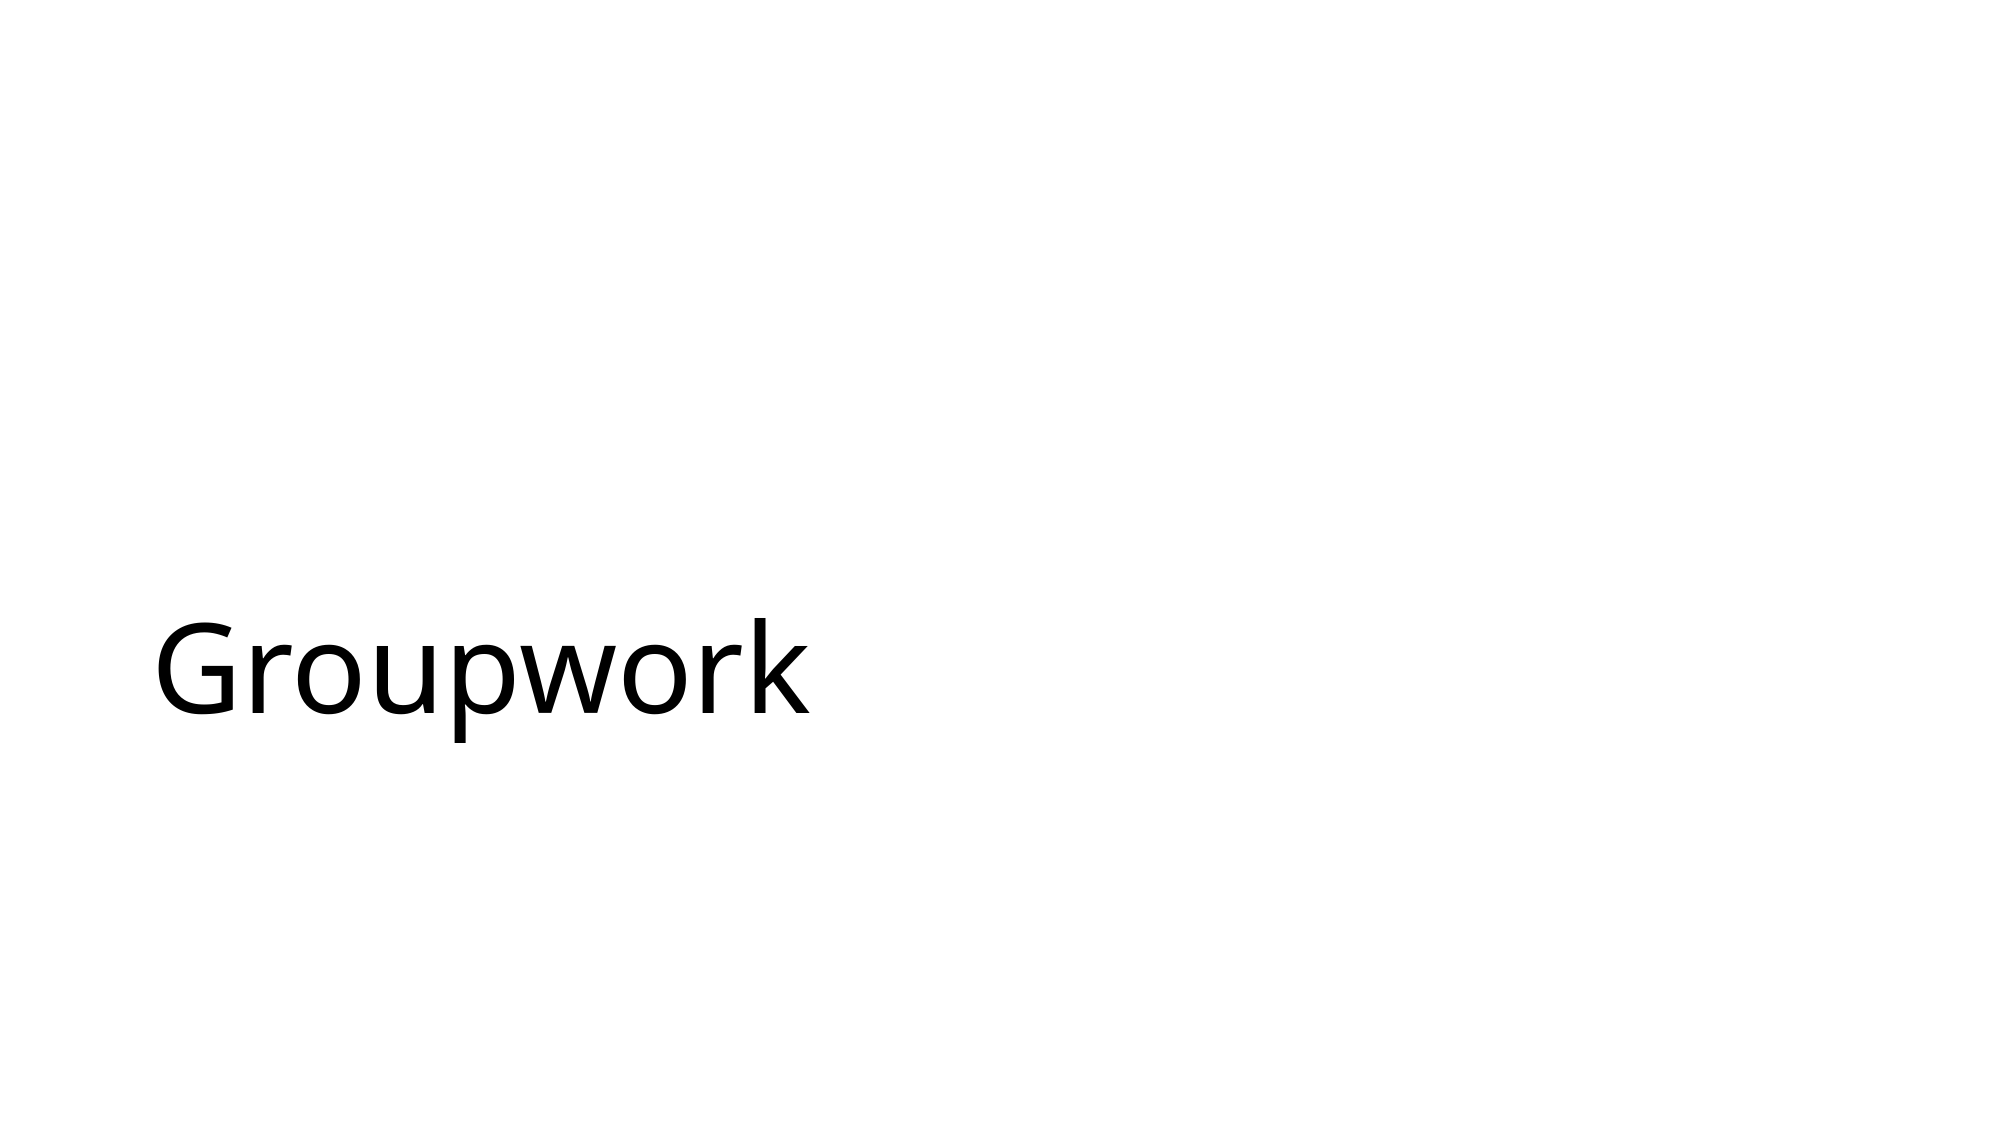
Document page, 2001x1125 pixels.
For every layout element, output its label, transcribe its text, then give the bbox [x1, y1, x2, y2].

title Groupwork [136, 280, 1862, 749]
